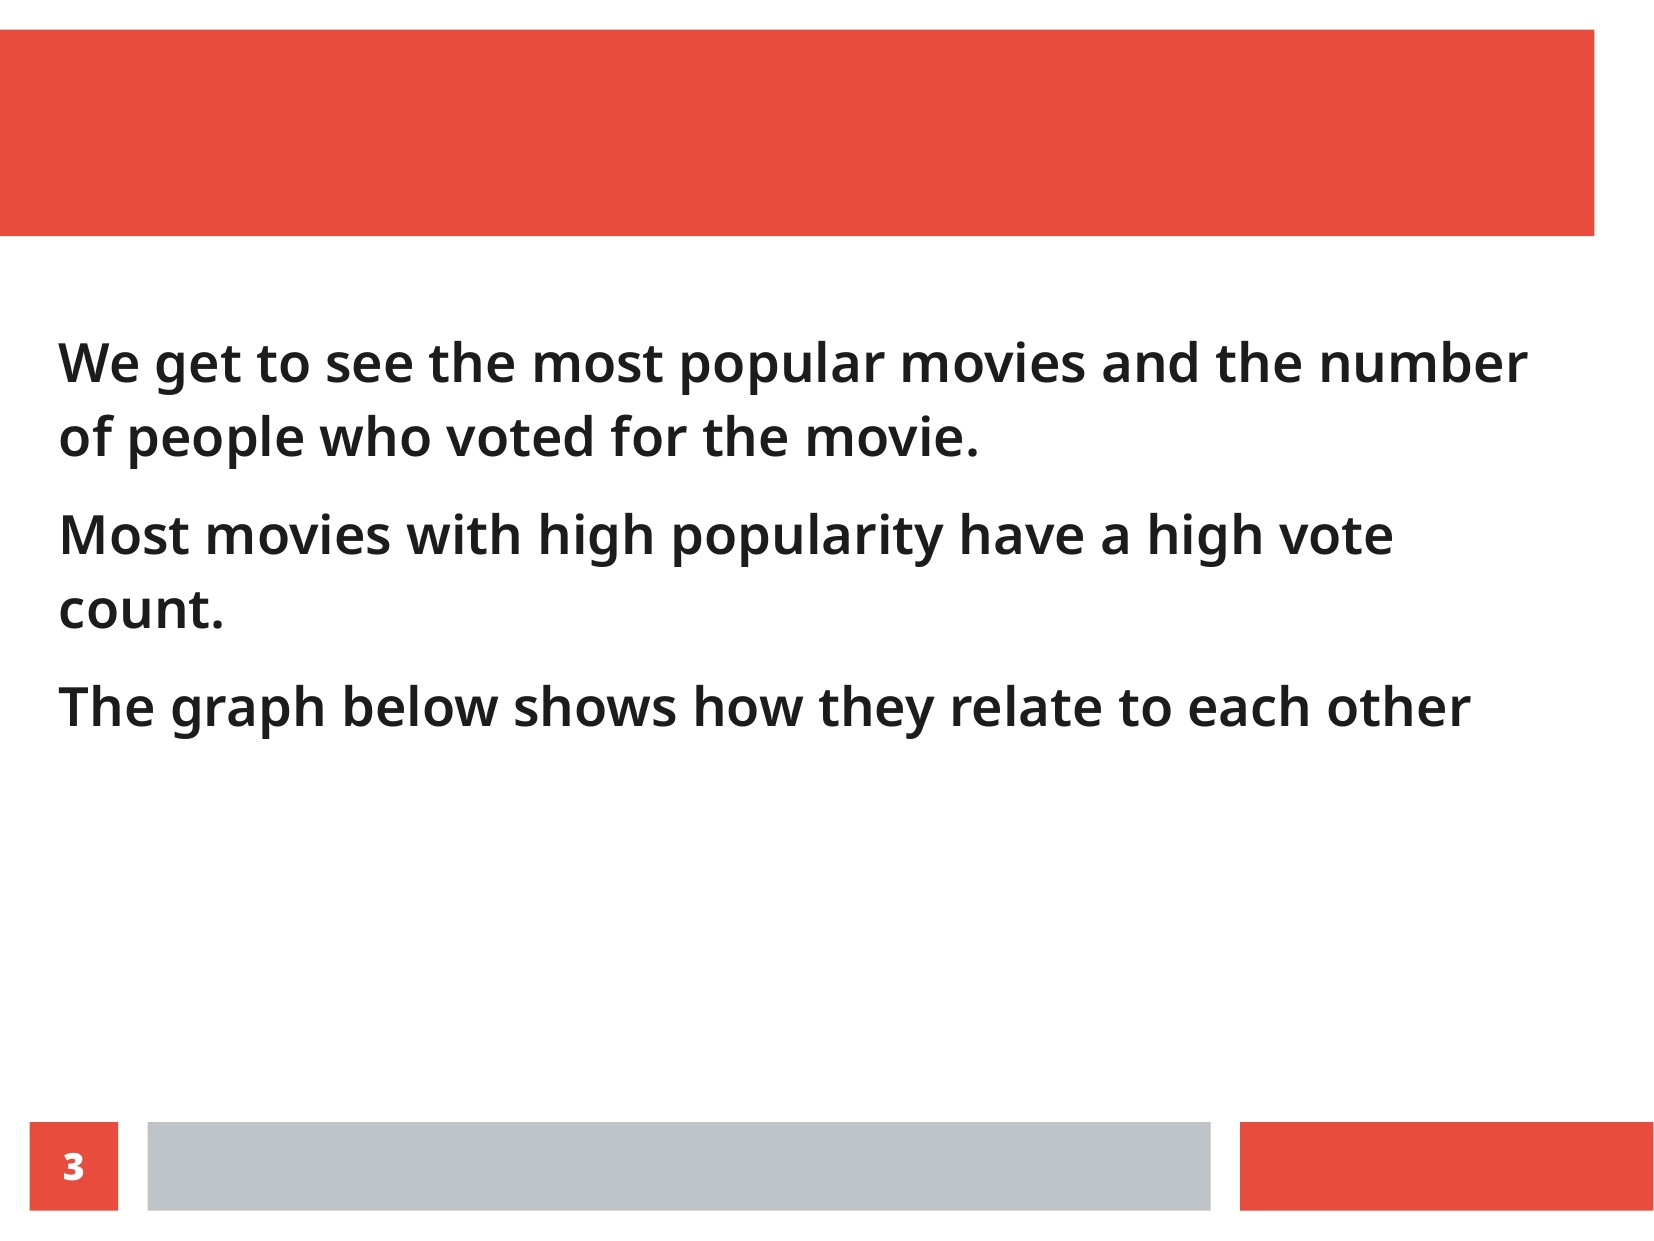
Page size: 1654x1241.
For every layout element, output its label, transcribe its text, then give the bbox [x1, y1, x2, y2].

list We get to see the most popular movies and the number of people who voted for the movie. Most movies with high popularity have a high vote count. The graph below shows how they relate to each other [59, 324, 1565, 1093]
